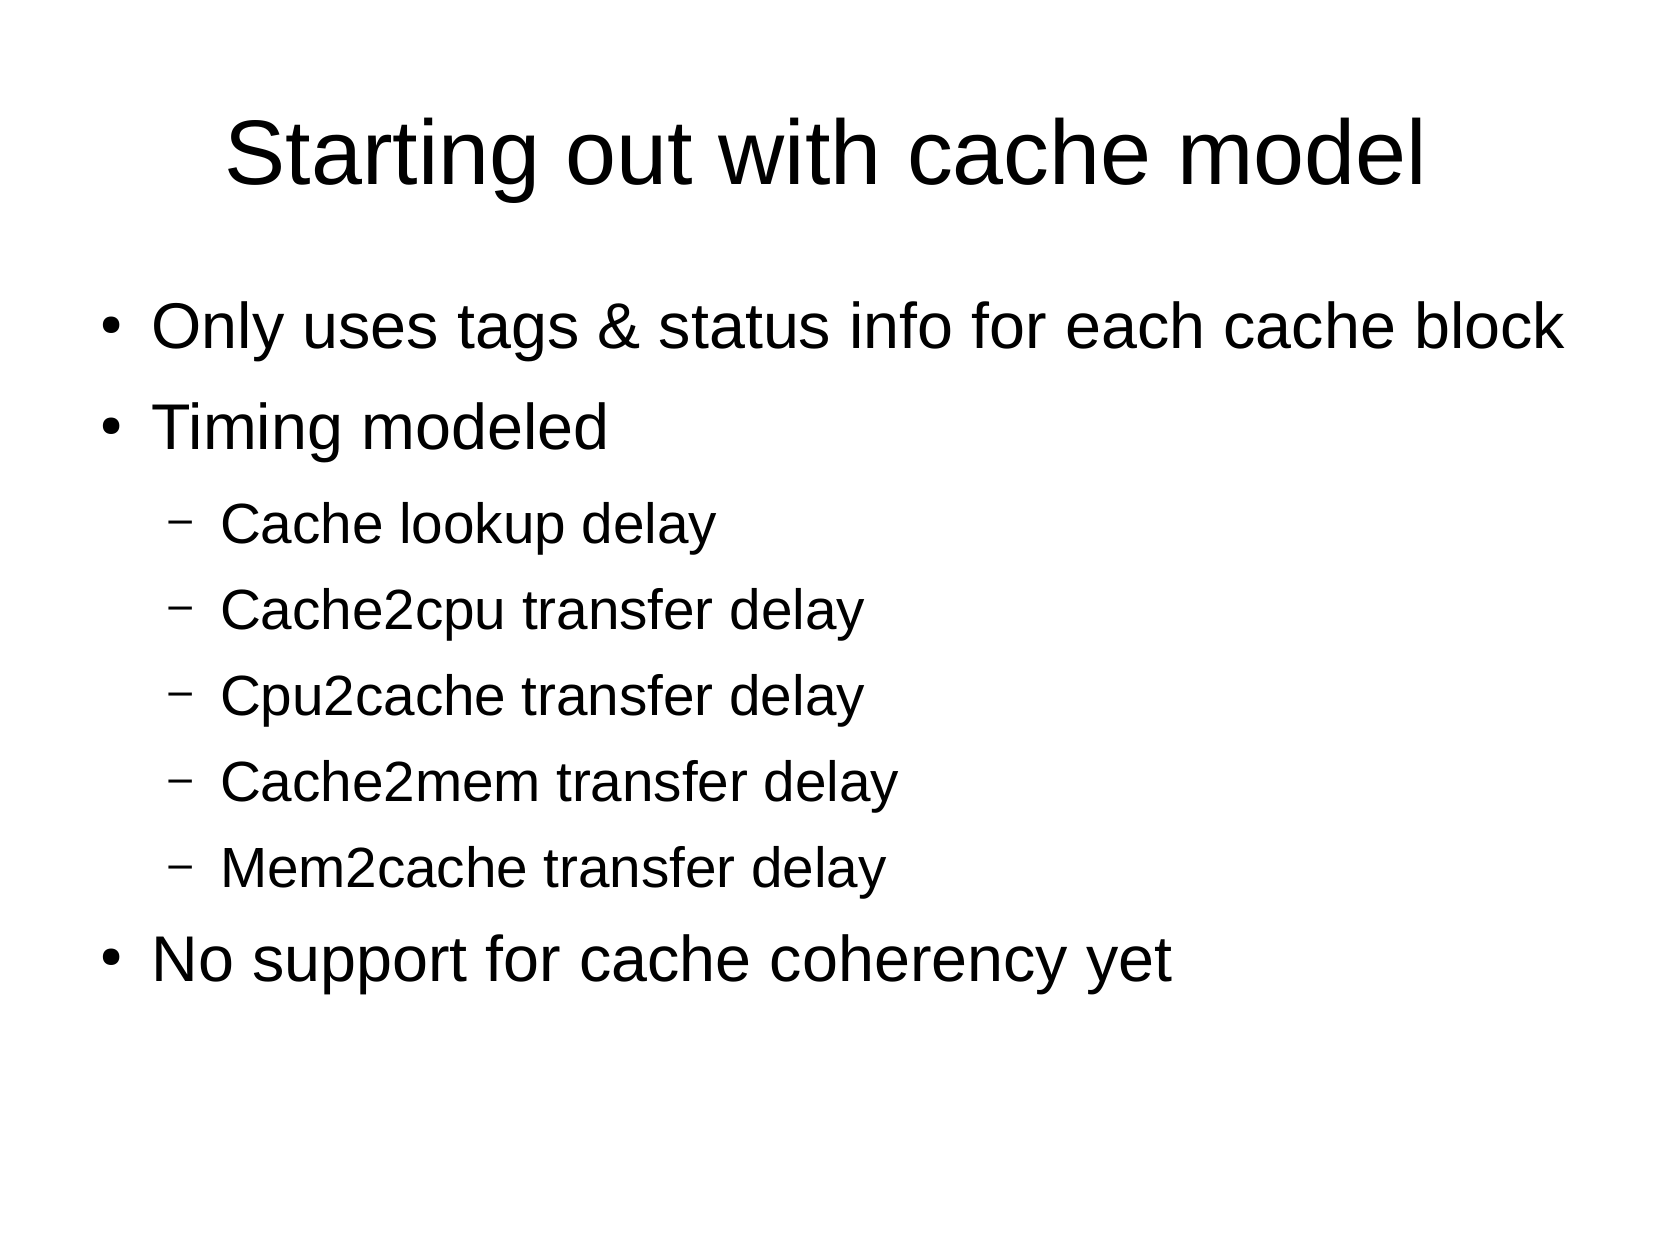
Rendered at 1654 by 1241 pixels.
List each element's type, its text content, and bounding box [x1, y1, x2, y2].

title Starting out with cache model [82, 49, 1571, 257]
list Only uses tags & status info for each cache block Timing modeled Cache lookup delay Cache2cpu transfer delay Cpu2cache transfer delay Cache2mem transfer delay Mem2cache transfer delay No support for cache coherency yet [82, 290, 1571, 1010]
